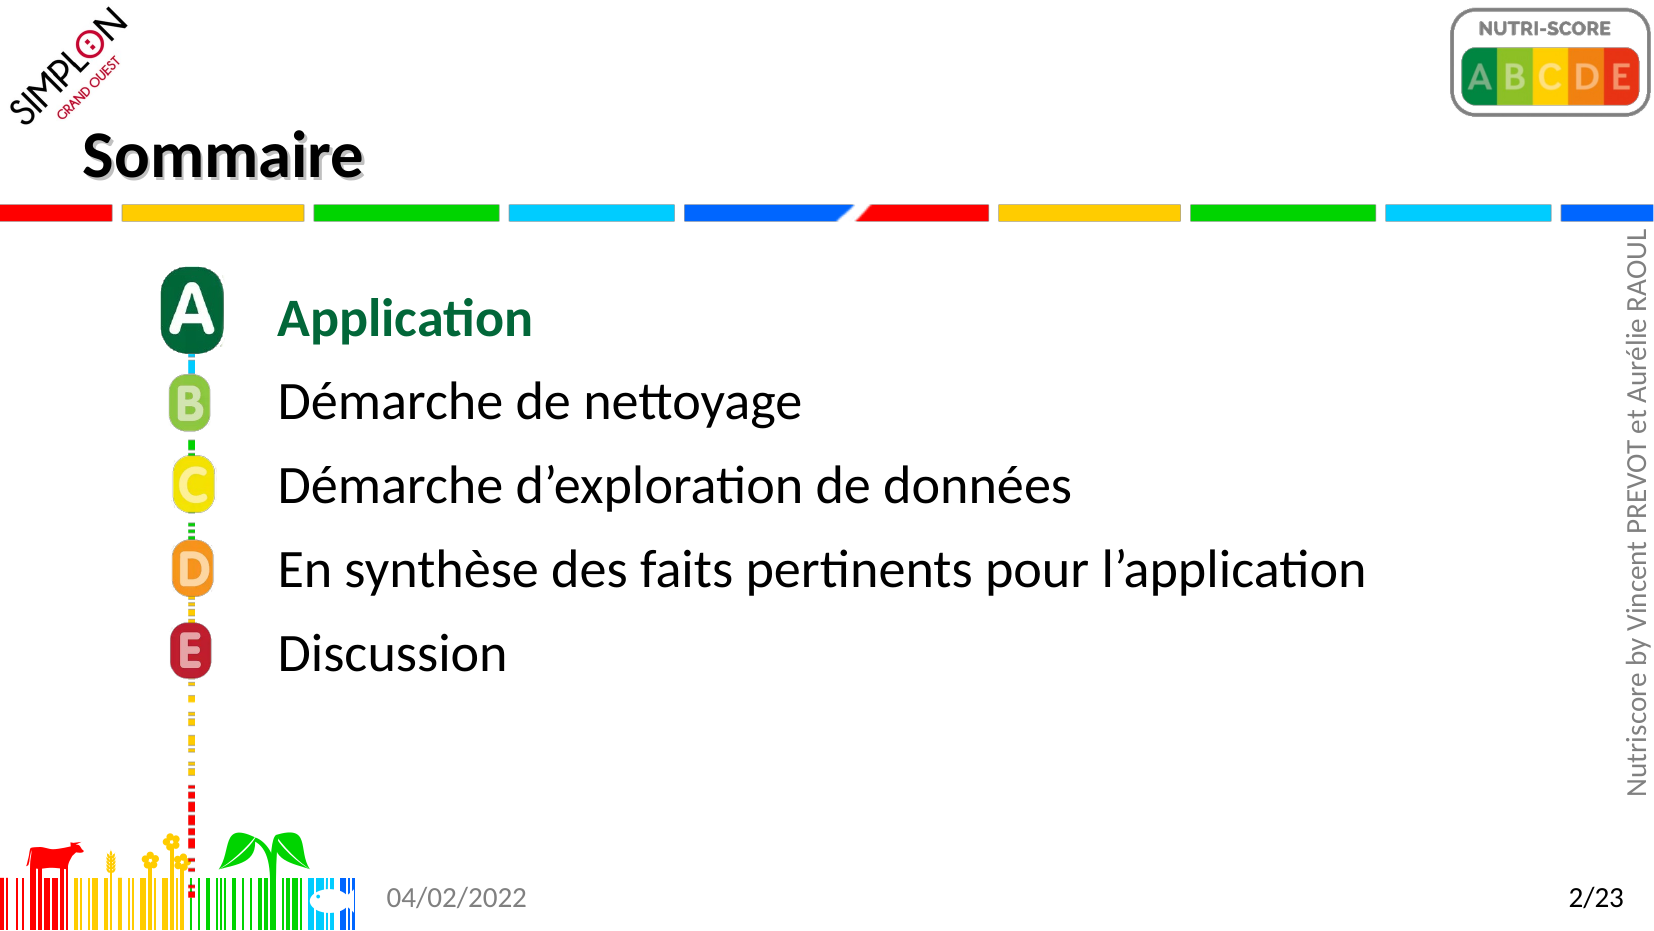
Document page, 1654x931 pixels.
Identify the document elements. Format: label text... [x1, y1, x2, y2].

title Sommaire [82, 108, 1571, 213]
picture [1448, 4, 1654, 119]
picture [0, 200, 1654, 225]
picture [0, 373, 355, 930]
picture [159, 265, 225, 355]
list Application Démarche de nettoyage Démarche d’exploration de données En synthèse des faits pertinents pour l’application Discussion [206, 295, 1577, 827]
picture [2, 2, 147, 147]
